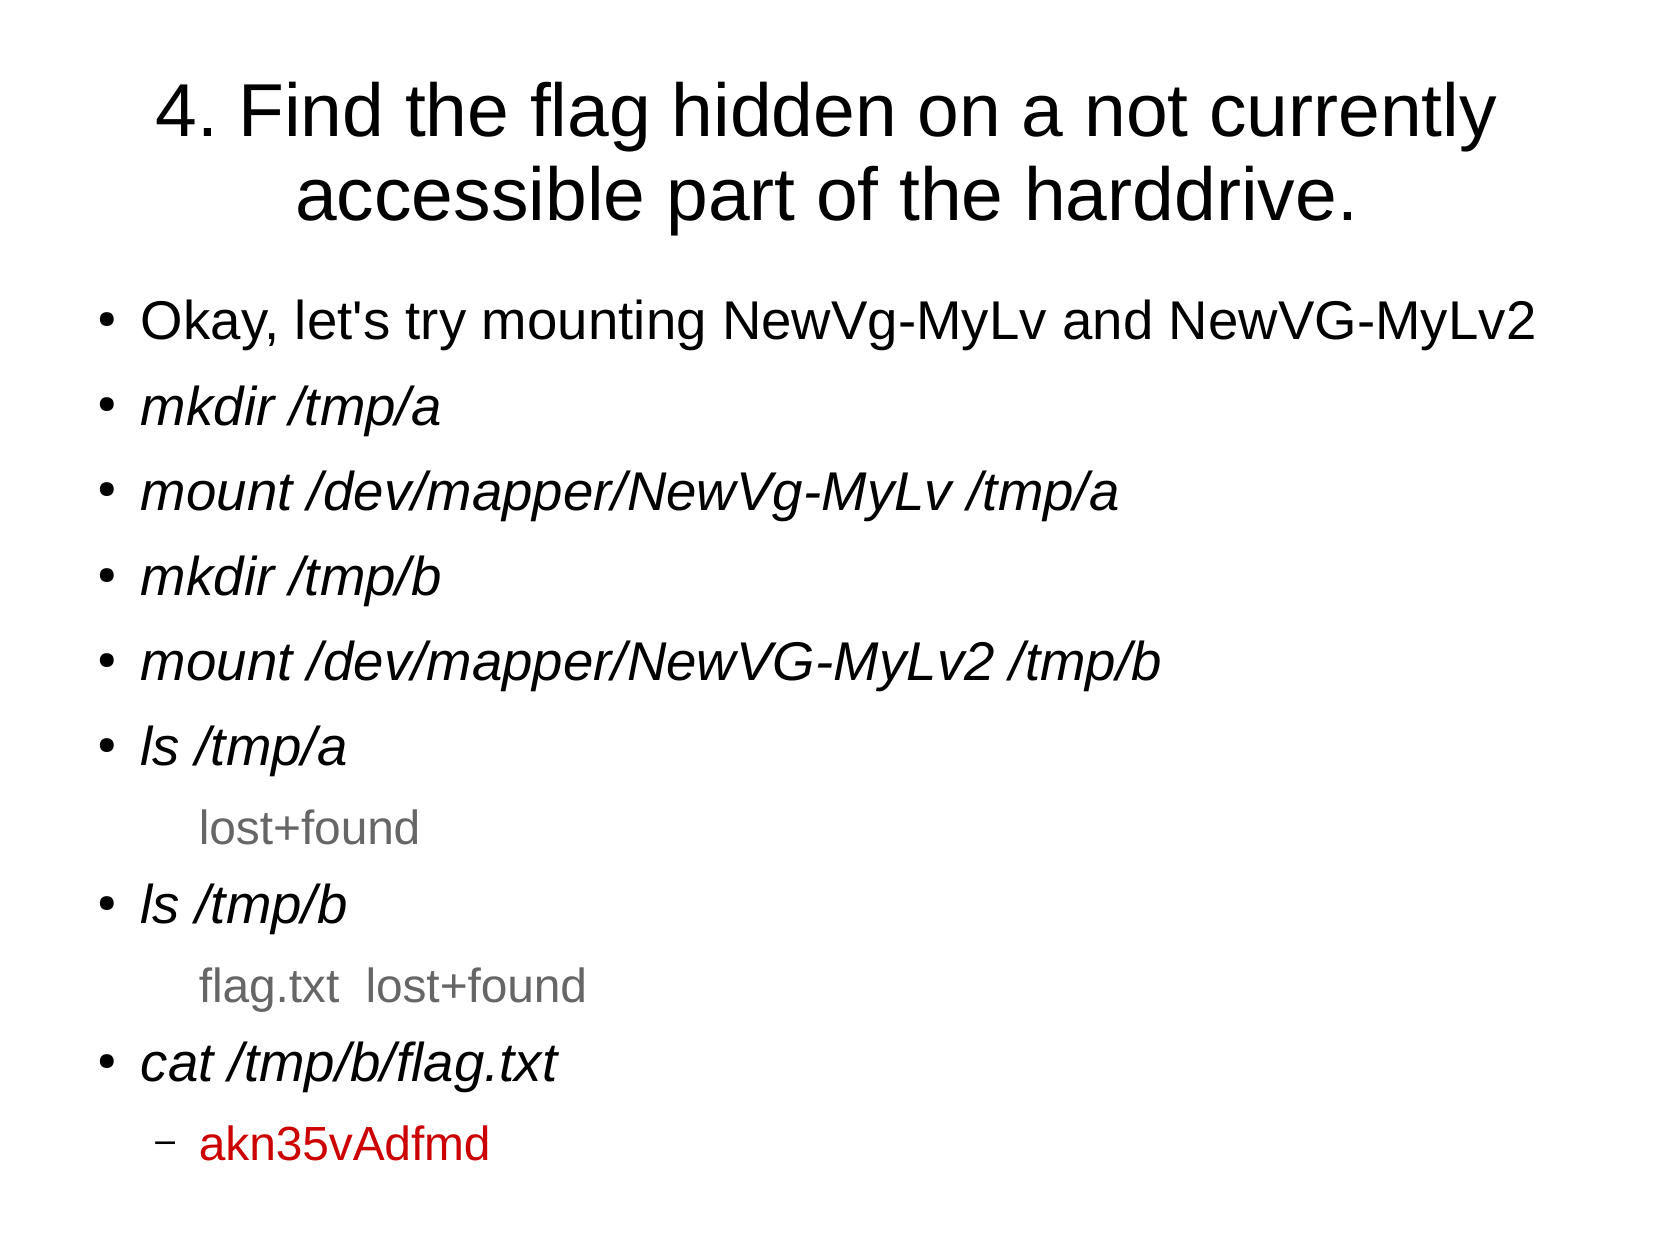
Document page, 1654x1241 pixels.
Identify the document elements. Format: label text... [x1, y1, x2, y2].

list Okay, let's try mounting NewVg-MyLv and NewVG-MyLv2 mkdir /tmp/a mount /dev/mapper/NewVg-MyLv /tmp/a mkdir /tmp/b mount /dev/mapper/NewVG-MyLv2 /tmp/b ls /tmp/a lost+found ls /tmp/b flag.txt lost+found cat /tmp/b/flag.txt akn35vAdfmd [82, 290, 1571, 1216]
title 4. Find the flag hidden on a not currently accessible part of the harddrive. [82, 49, 1571, 257]
